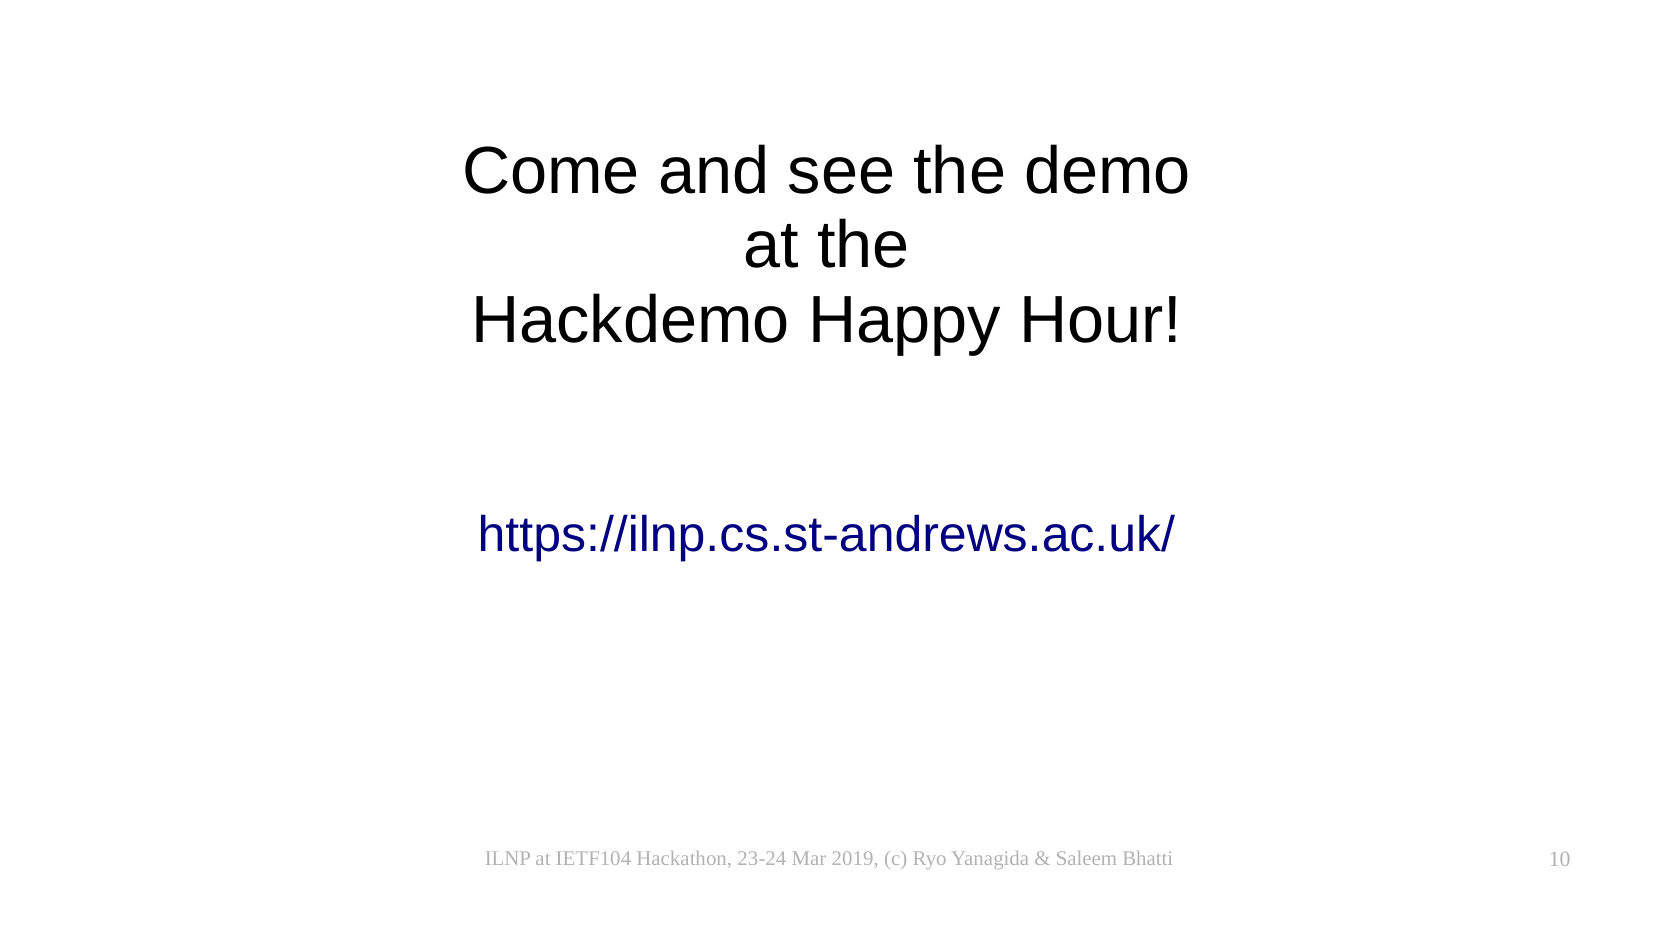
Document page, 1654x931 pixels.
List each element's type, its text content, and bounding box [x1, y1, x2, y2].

subtitle Come and see the demo at the Hackdemo Happy Hour! https://ilnp.cs.st-andrews.ac.uk/ [82, 90, 1571, 811]
